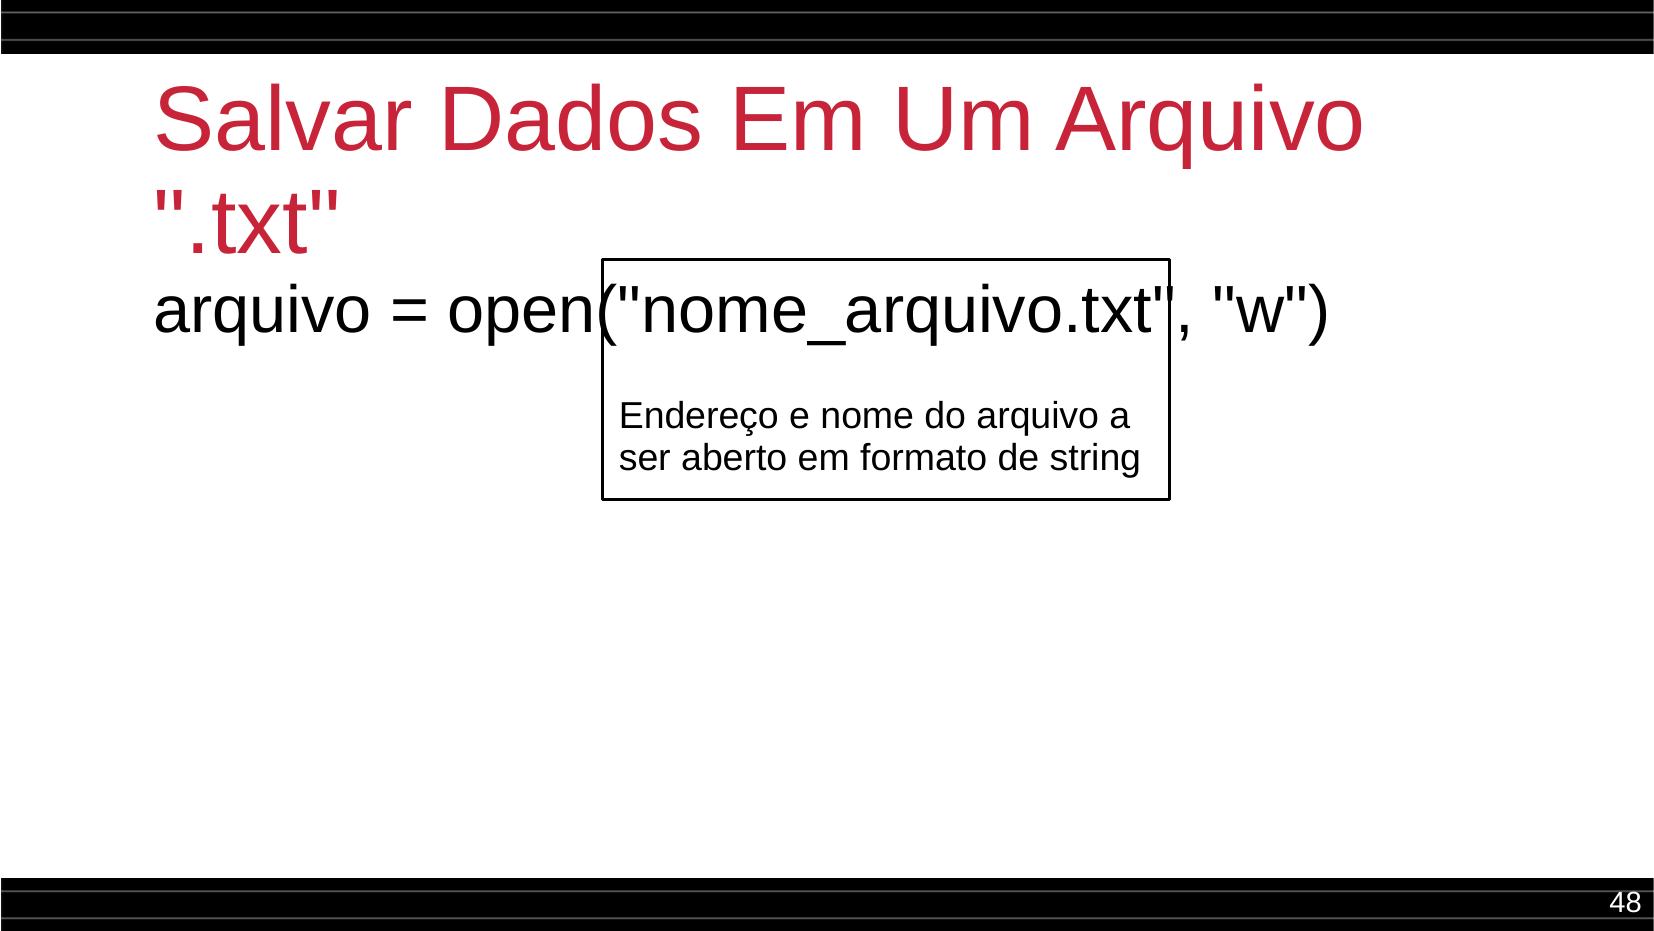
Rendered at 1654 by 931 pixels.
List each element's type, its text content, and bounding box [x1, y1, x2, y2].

picture [1, 0, 1654, 54]
list arquivo = open("nome_arquivo.txt", "w") [82, 271, 1571, 758]
title Salvar Dados Em Um Arquivo ".txt" [82, 67, 1571, 271]
picture [1, 878, 1654, 931]
text_box Endereço e nome do arquivo a ser aberto em formato de string [602, 259, 1170, 500]
